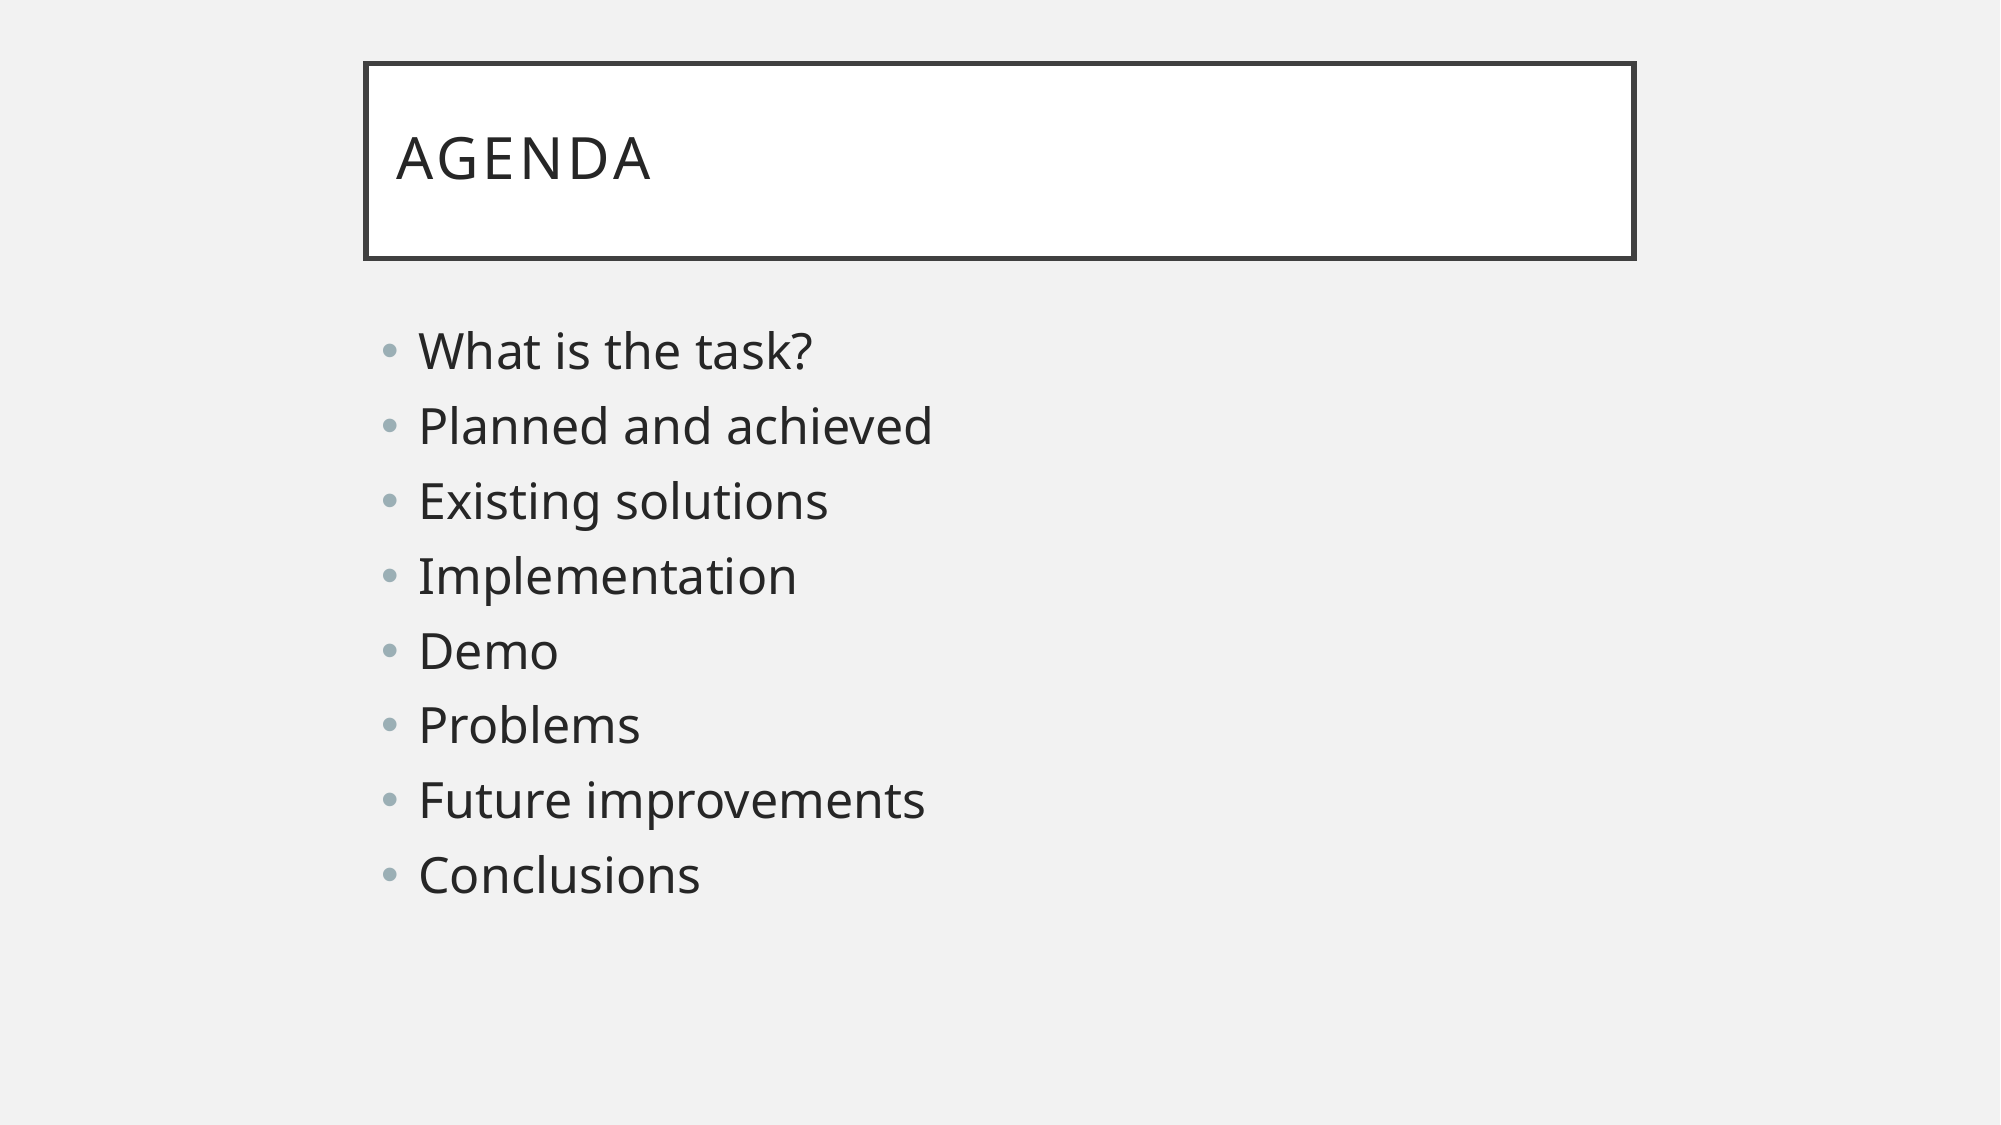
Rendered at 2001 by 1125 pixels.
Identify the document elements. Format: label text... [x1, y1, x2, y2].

list What is the task? Planned and achieved Existing solutions Implementation Demo Problems Future improvements Conclusions [366, 319, 1634, 914]
title Agenda [366, 63, 1634, 259]
